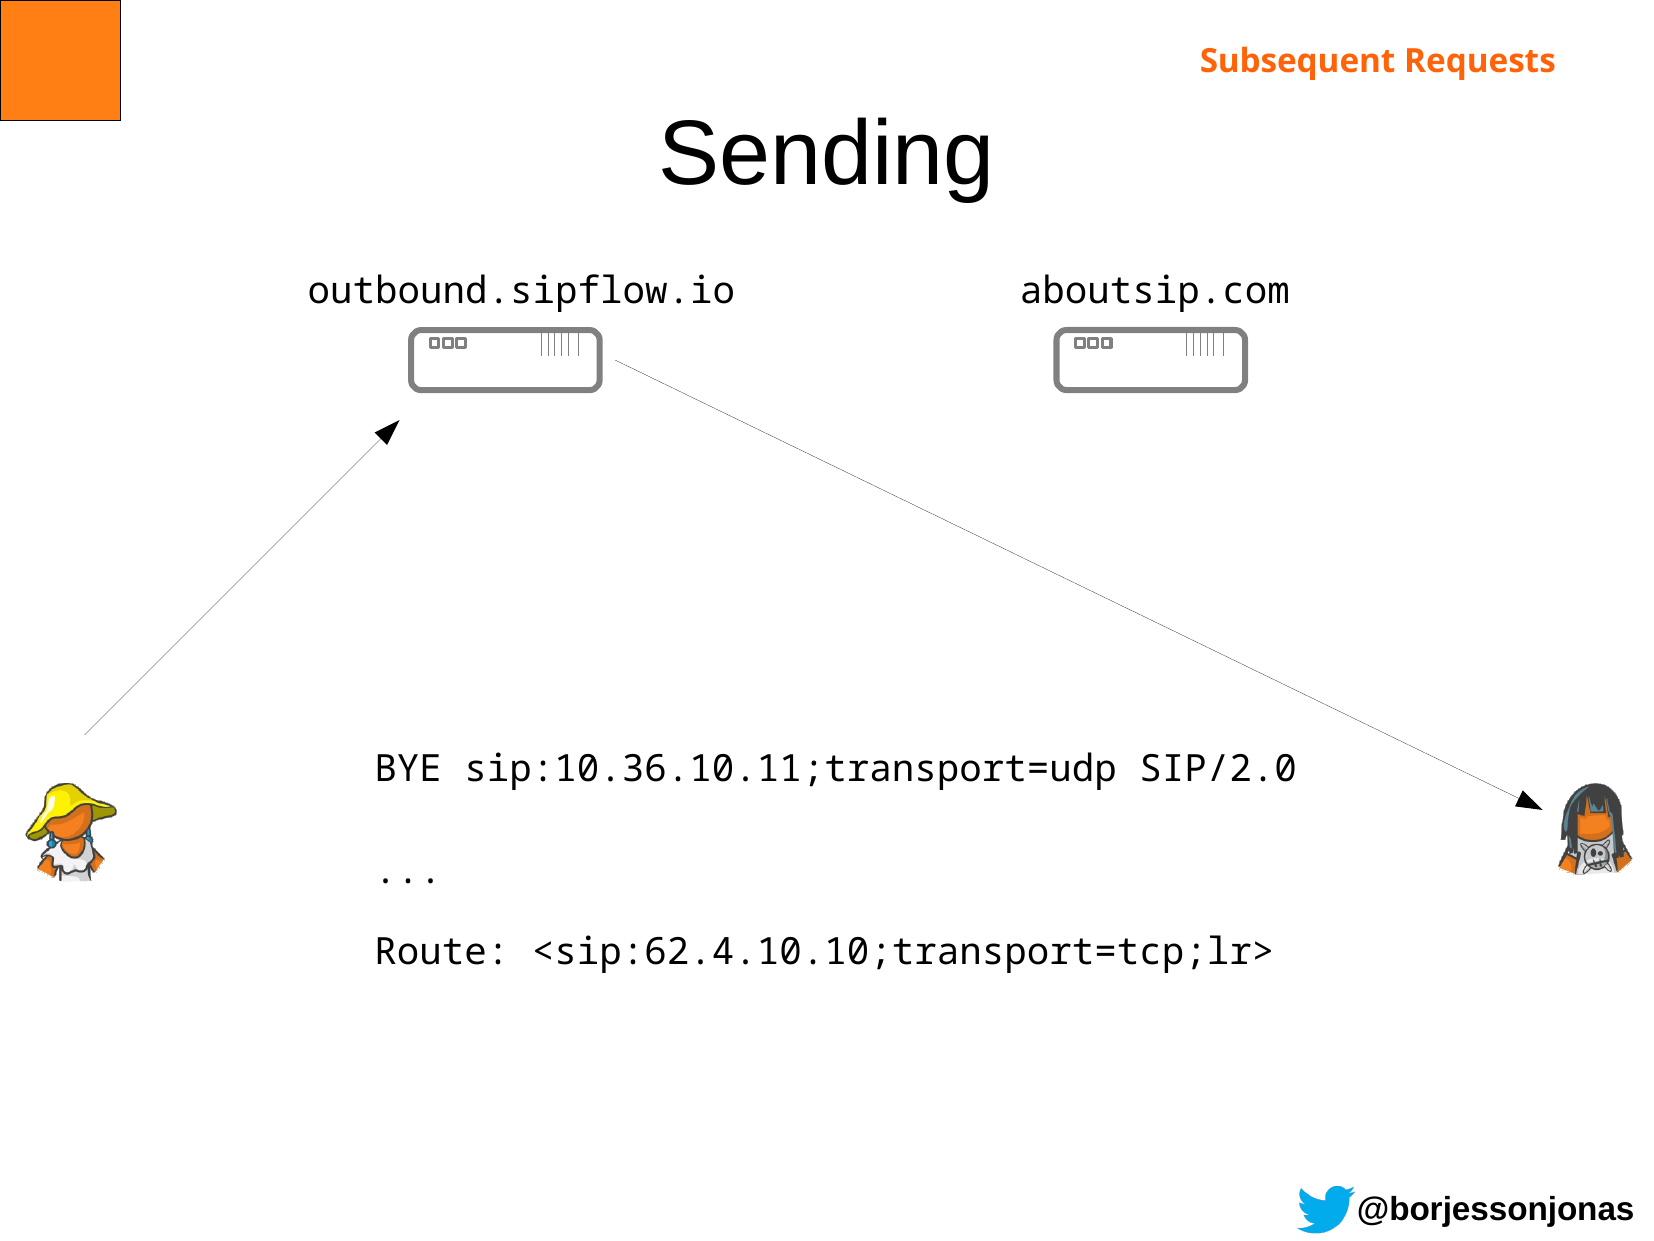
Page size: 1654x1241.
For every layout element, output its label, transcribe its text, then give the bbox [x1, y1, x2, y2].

text_box aboutsip.com [1005, 256, 1305, 316]
title Sending [82, 49, 1571, 257]
text_box Route: <sip:62.4.10.10;transport=tcp;lr> [359, 917, 1312, 976]
text_box [411, 330, 600, 391]
text_box BYE sip:10.36.10.11;transport=udp SIP/2.0 ... [359, 733, 1312, 917]
text_box [1056, 330, 1246, 391]
picture [1277, 1160, 1375, 1241]
text_box Subsequent Requests [1185, 30, 1622, 100]
picture [18, 779, 124, 886]
picture [1542, 779, 1641, 878]
text_box outbound.sipflow.io [292, 256, 751, 316]
